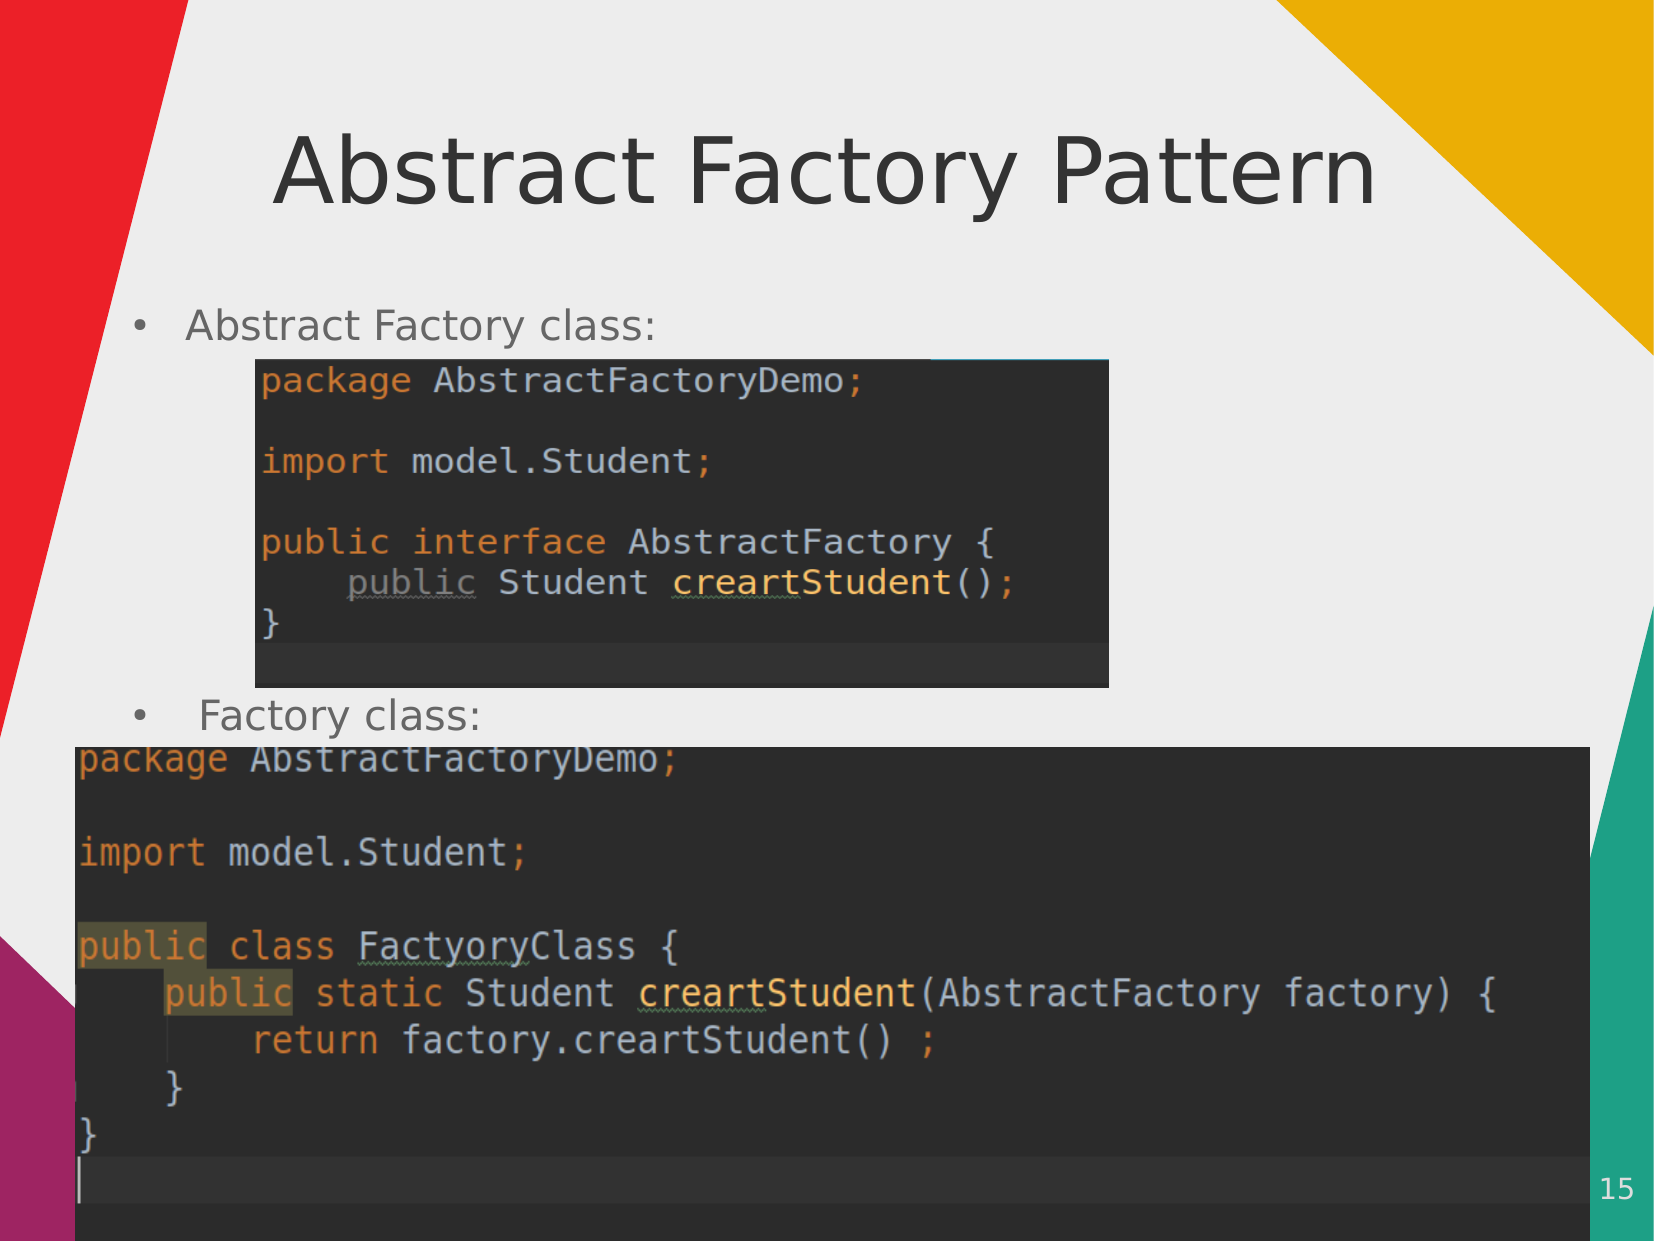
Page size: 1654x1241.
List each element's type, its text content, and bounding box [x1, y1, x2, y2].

title Abstract Factory Pattern [114, 73, 1539, 271]
list Abstract Factory class: Factory class: [114, 302, 1539, 747]
picture [255, 359, 1109, 688]
picture [75, 747, 1590, 1241]
